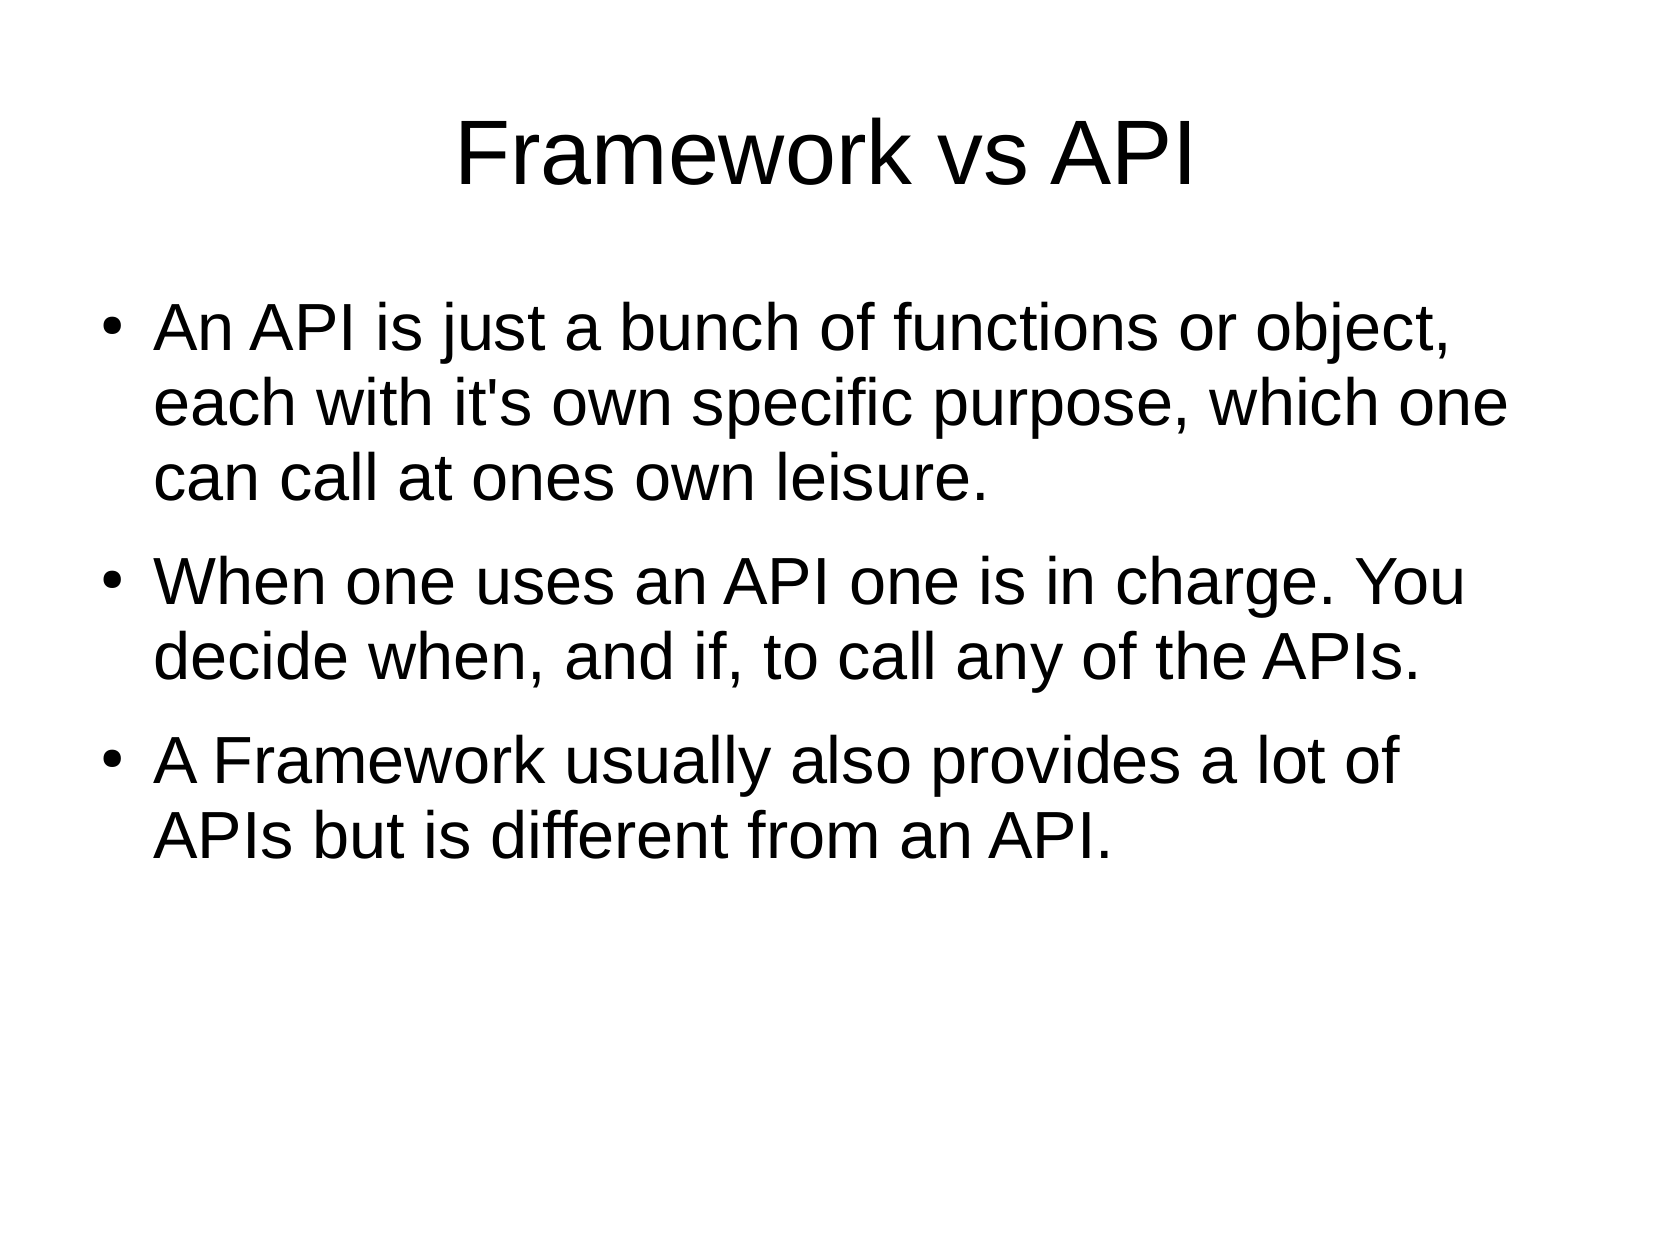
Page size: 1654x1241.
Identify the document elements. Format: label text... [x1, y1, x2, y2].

list An API is just a bunch of functions or object, each with it's own specific purpose, which one can call at ones own leisure. When one uses an API one is in charge. You decide when, and if, to call any of the APIs. A Framework usually also provides a lot of APIs but is different from an API. [82, 290, 1538, 1010]
title Framework vs API [82, 49, 1571, 257]
